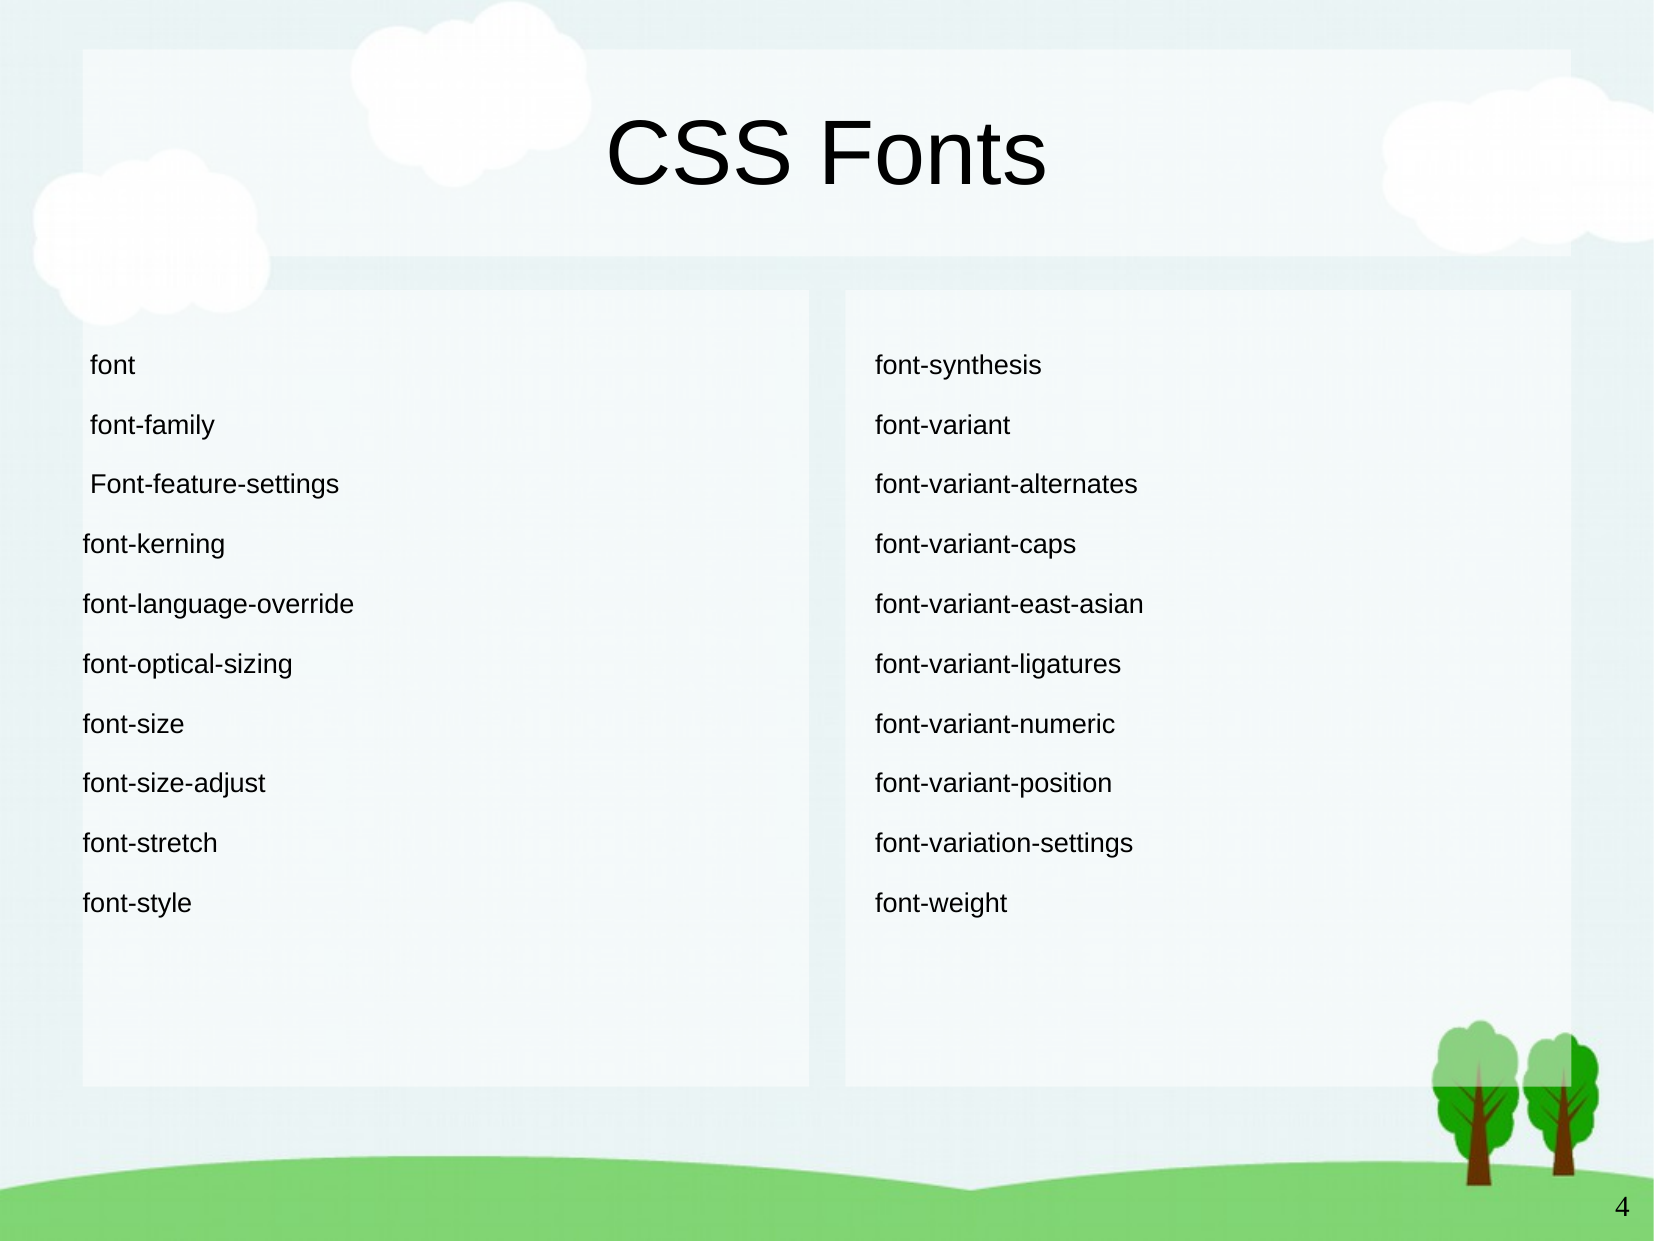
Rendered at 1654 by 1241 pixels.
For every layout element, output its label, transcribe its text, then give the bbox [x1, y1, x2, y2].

picture [0, 0, 1654, 1241]
list font-synthesis font-variant font-variant-alternates font-variant-caps font-variant-east-asian font-variant-ligatures font-variant-numeric font-variant-position font-variation-settings font-weight [845, 290, 1572, 1087]
list font font-family Font-feature-settings font-kerning font-language-override font-optical-sizing font-size font-size-adjust font-stretch font-style [82, 290, 809, 1087]
title CSS Fonts [82, 49, 1571, 257]
